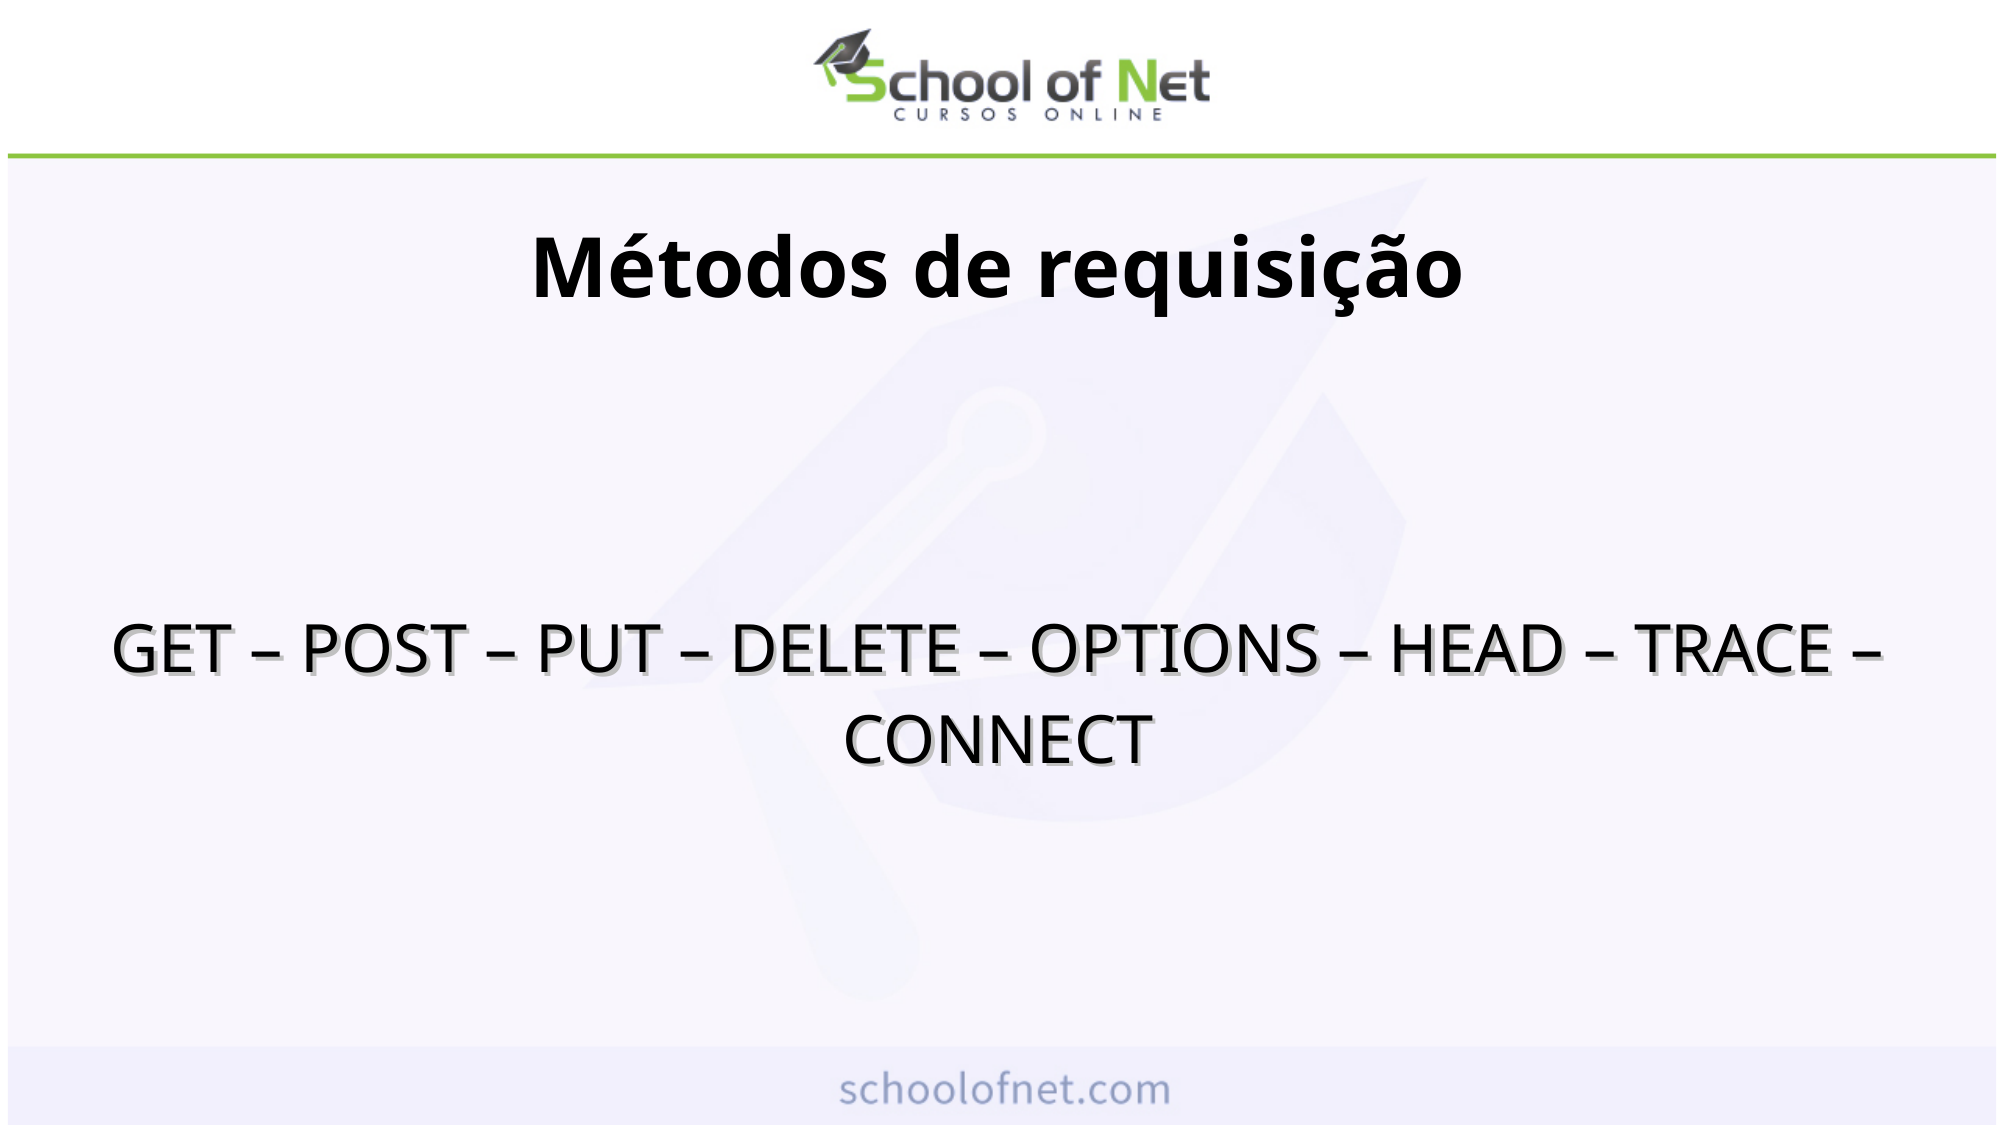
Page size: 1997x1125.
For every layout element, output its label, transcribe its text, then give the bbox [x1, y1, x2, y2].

subtitle GET – POST – PUT – DELETE – OPTIONS – HEAD – TRACE – CONNECT [99, 377, 1897, 1006]
picture [7, 5, 1997, 1125]
title Métodos de requisição [99, 171, 1897, 360]
